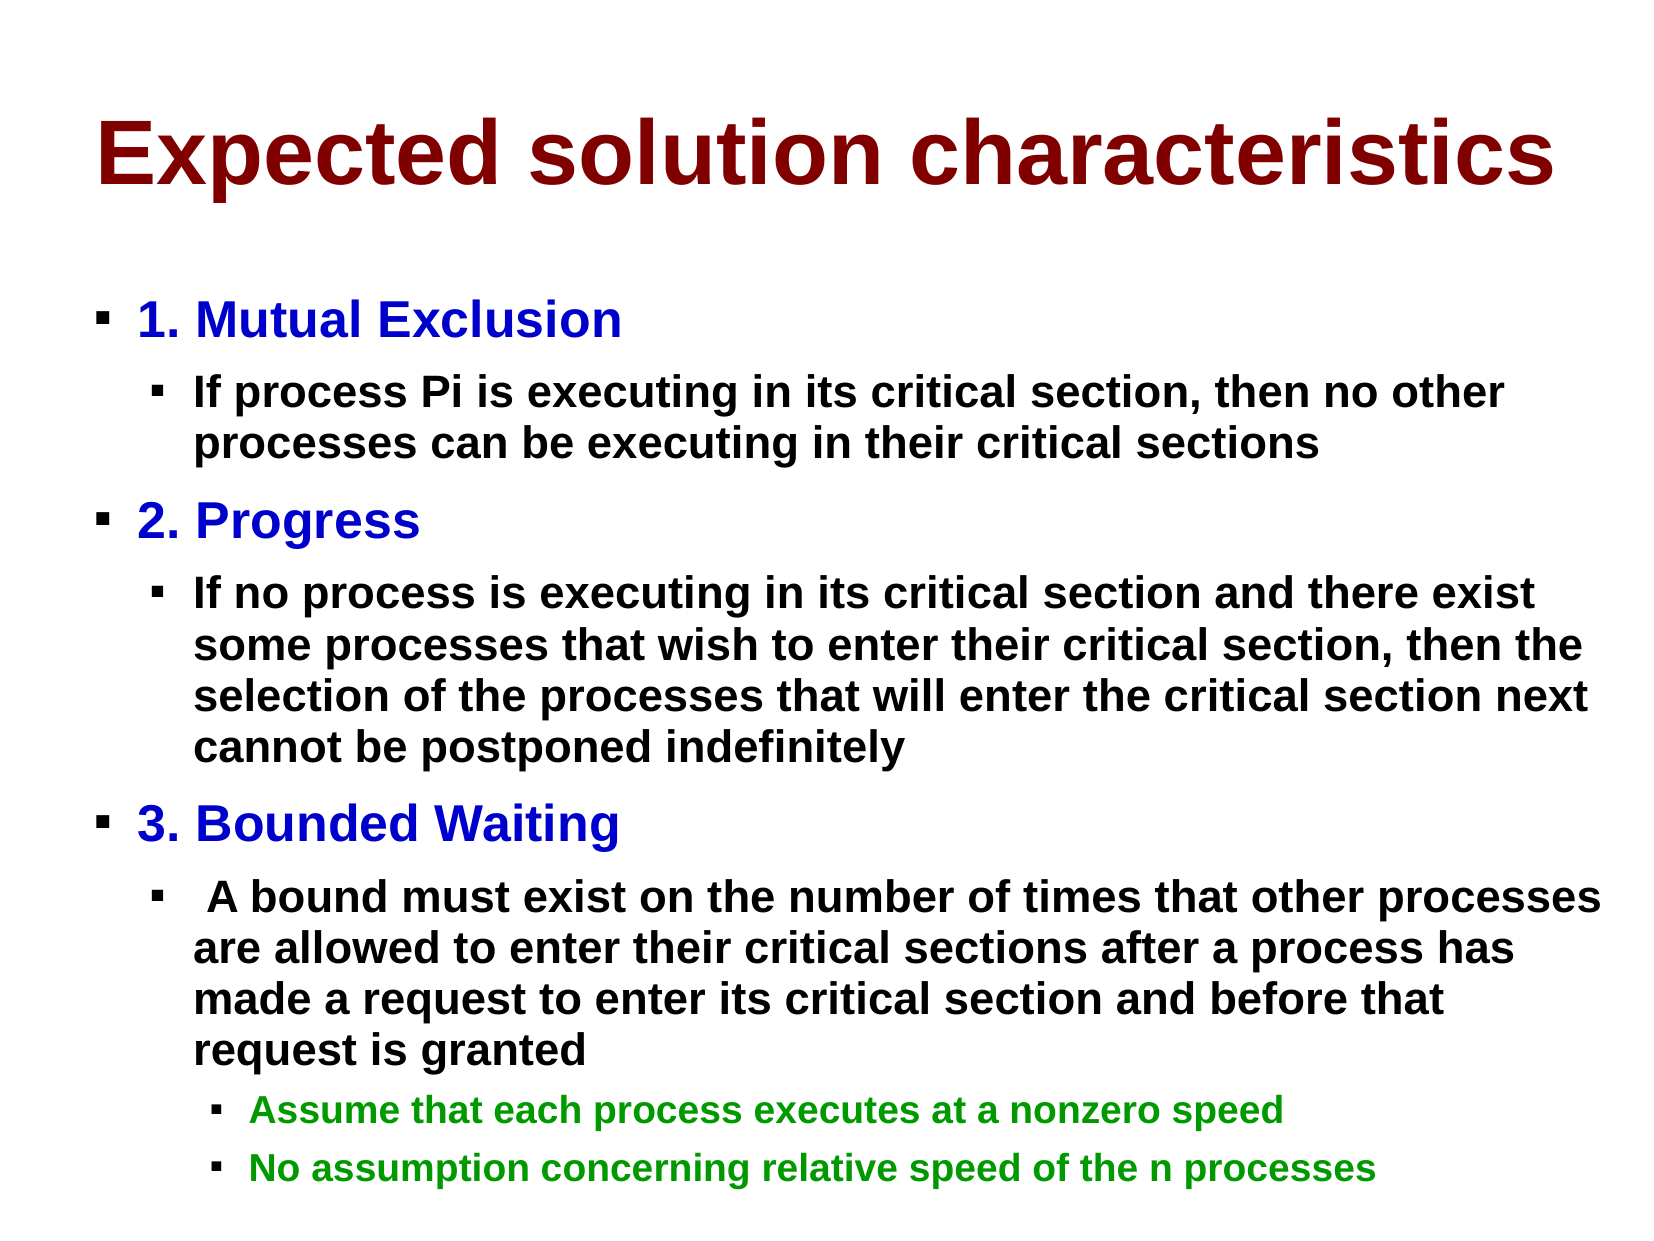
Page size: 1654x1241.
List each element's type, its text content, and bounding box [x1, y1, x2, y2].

title Expected solution characteristics [82, 49, 1571, 257]
list 1. Mutual Exclusion If process Pi is executing in its critical section, then no other processes can be executing in their critical sections 2. Progress If no process is executing in its critical section and there exist some processes that wish to enter their critical section, then the selection of the processes that will enter the critical section next cannot be postponed indefinitely 3. Bounded Waiting A bound must exist on the number of times that other processes are allowed to enter their critical sections after a process has made a request to enter its critical section and before that request is granted Assume that each process executes at a nonzero speed No assumption concerning relative speed of the n processes [82, 290, 1619, 1193]
